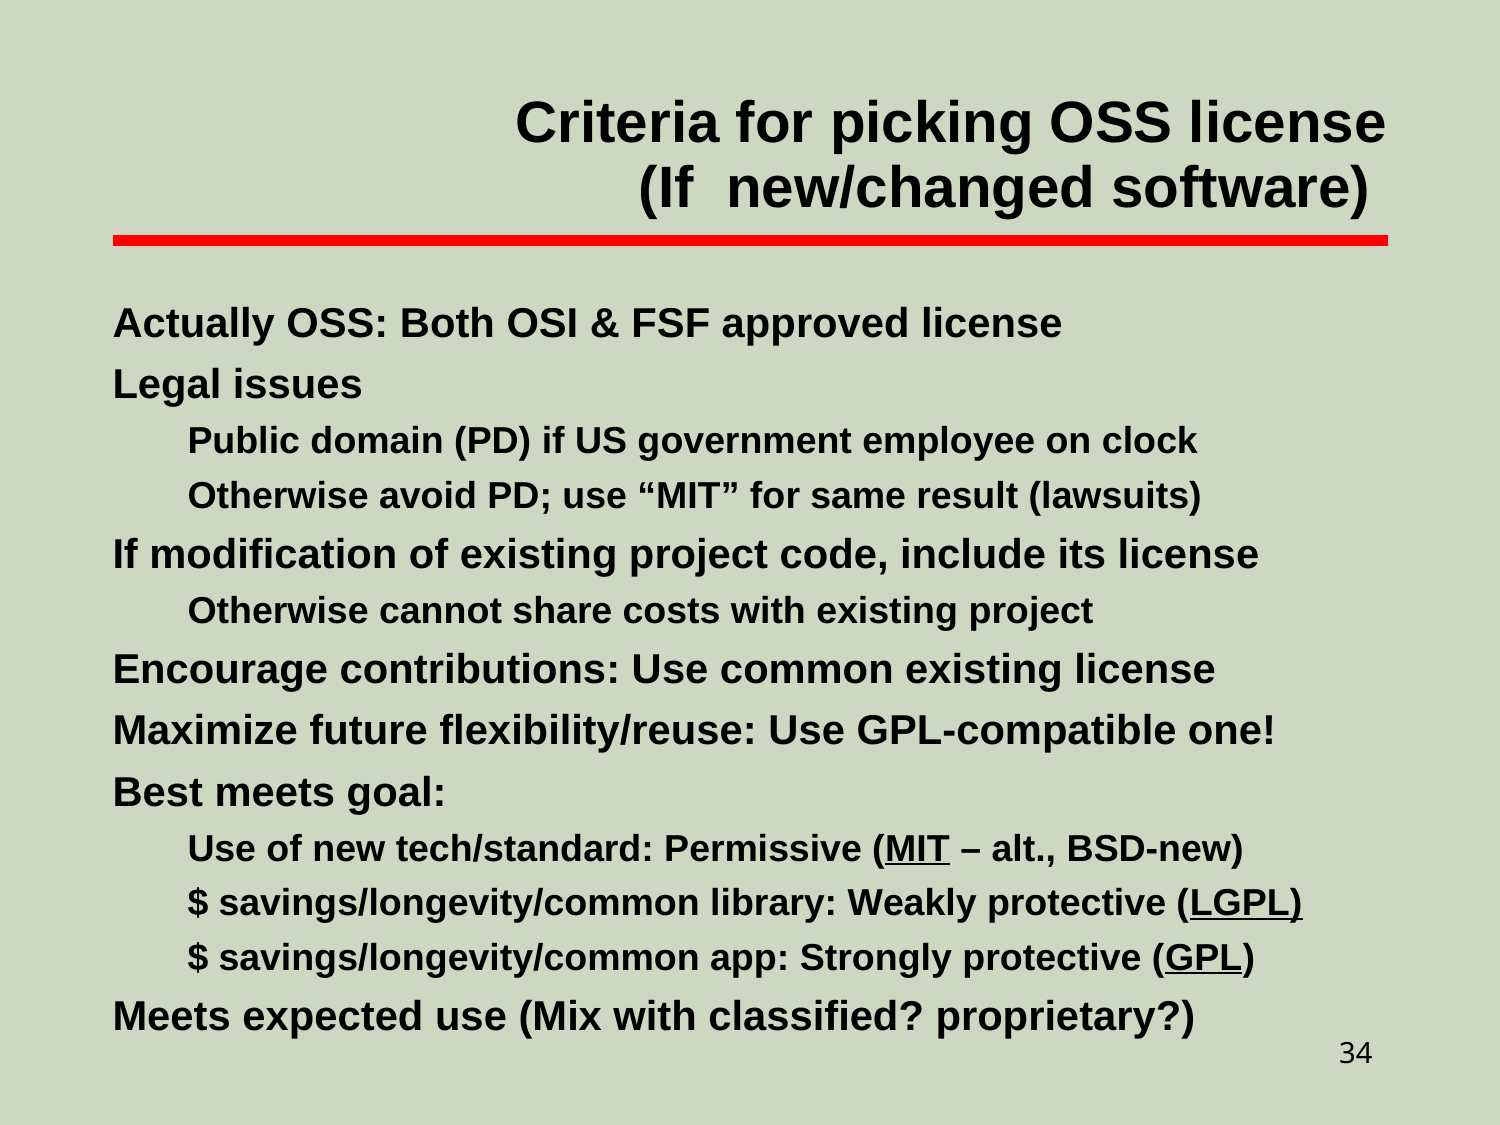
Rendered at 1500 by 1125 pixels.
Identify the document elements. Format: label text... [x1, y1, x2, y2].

title Criteria for picking OSS license (If new/changed software) [337, 85, 1388, 224]
list Actually OSS: Both OSI & FSF approved license Legal issues Public domain (PD) if US government employee on clock Otherwise avoid PD; use “MIT” for same result (lawsuits) If modification of existing project code, include its license Otherwise cannot share costs with existing project Encourage contributions: Use common existing license Maximize future flexibility/reuse: Use GPL-compatible one! Best meets goal: Use of new tech/standard: Permissive (MIT – alt., BSD-new) $ savings/longevity/common library: Weakly protective (LGPL) $ savings/longevity/common app: Strongly protective (GPL) Meets expected use (Mix with classified? proprietary?) [112, 299, 1388, 1098]
